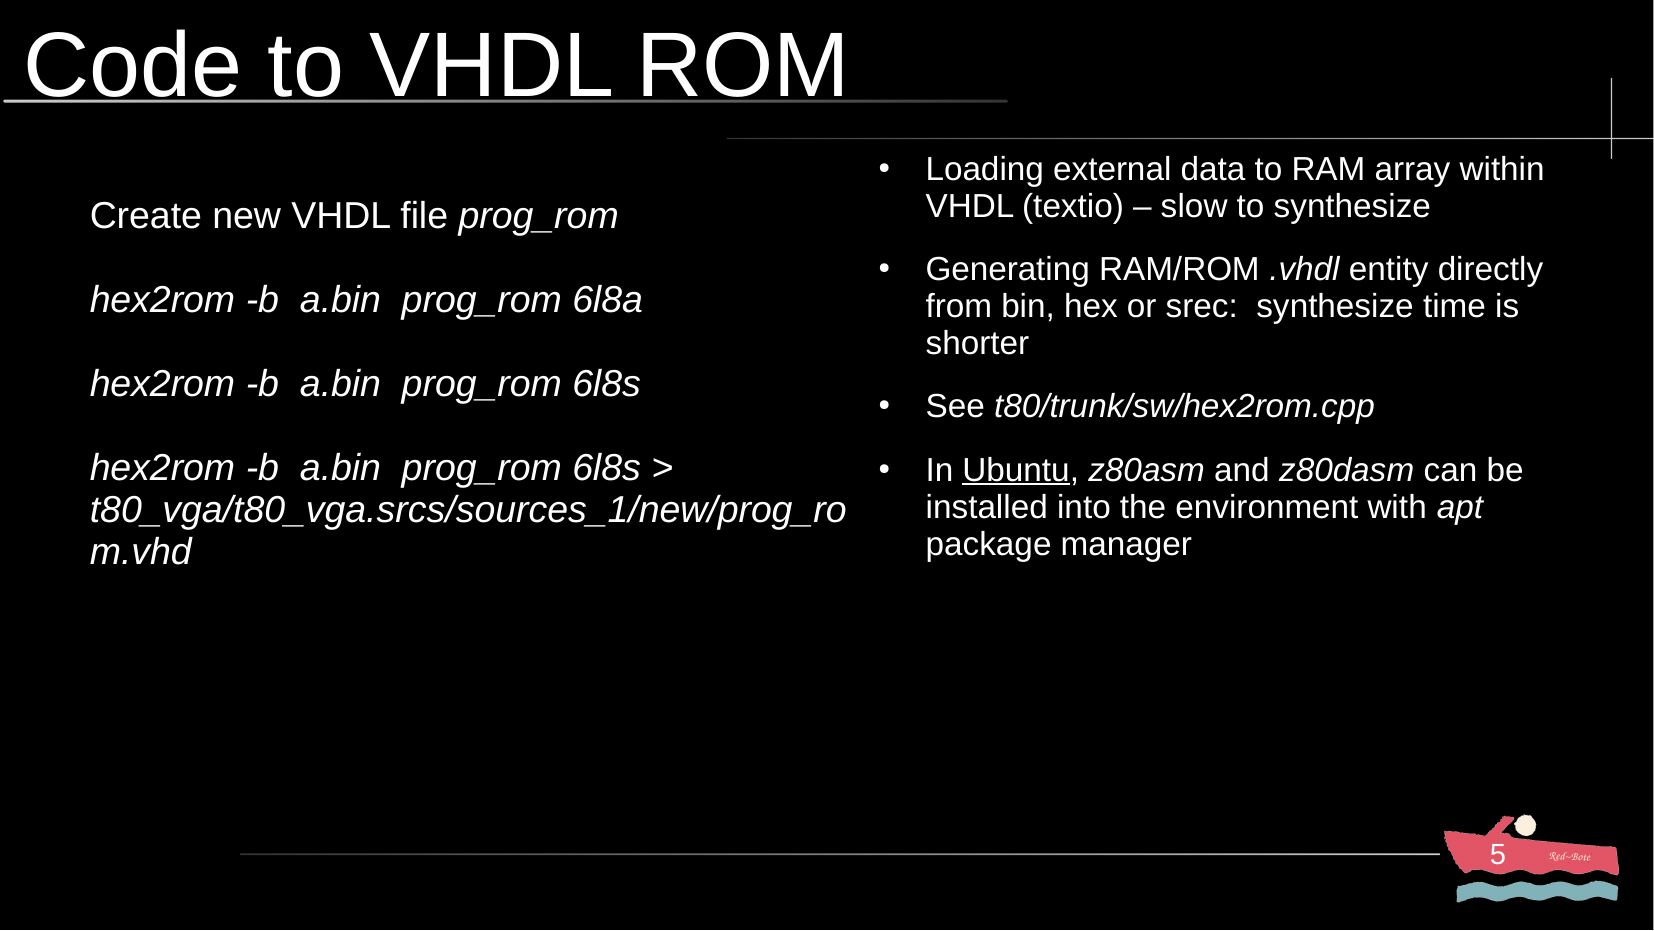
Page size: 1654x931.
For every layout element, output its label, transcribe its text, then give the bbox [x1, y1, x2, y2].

list Loading external data to RAM array within VHDL (textio) – slow to synthesize Generating RAM/ROM .vhdl entity directly from bin, hex or srec: synthesize time is shorter See t80/trunk/sw/hex2rom.cpp In Ubuntu, z80asm and z80dasm can be installed into the environment with apt package manager [862, 150, 1572, 563]
picture [1440, 807, 1625, 908]
title Code to VHDL ROM [23, 11, 1589, 119]
text_box Create new VHDL file prog_rom hex2rom -b a.bin prog_rom 6l8a hex2rom -b a.bin prog_rom 6l8s hex2rom -b a.bin prog_rom 6l8s > t80_vga/t80_vga.srcs/sources_1/new/prog_rom.vhd [75, 187, 863, 623]
